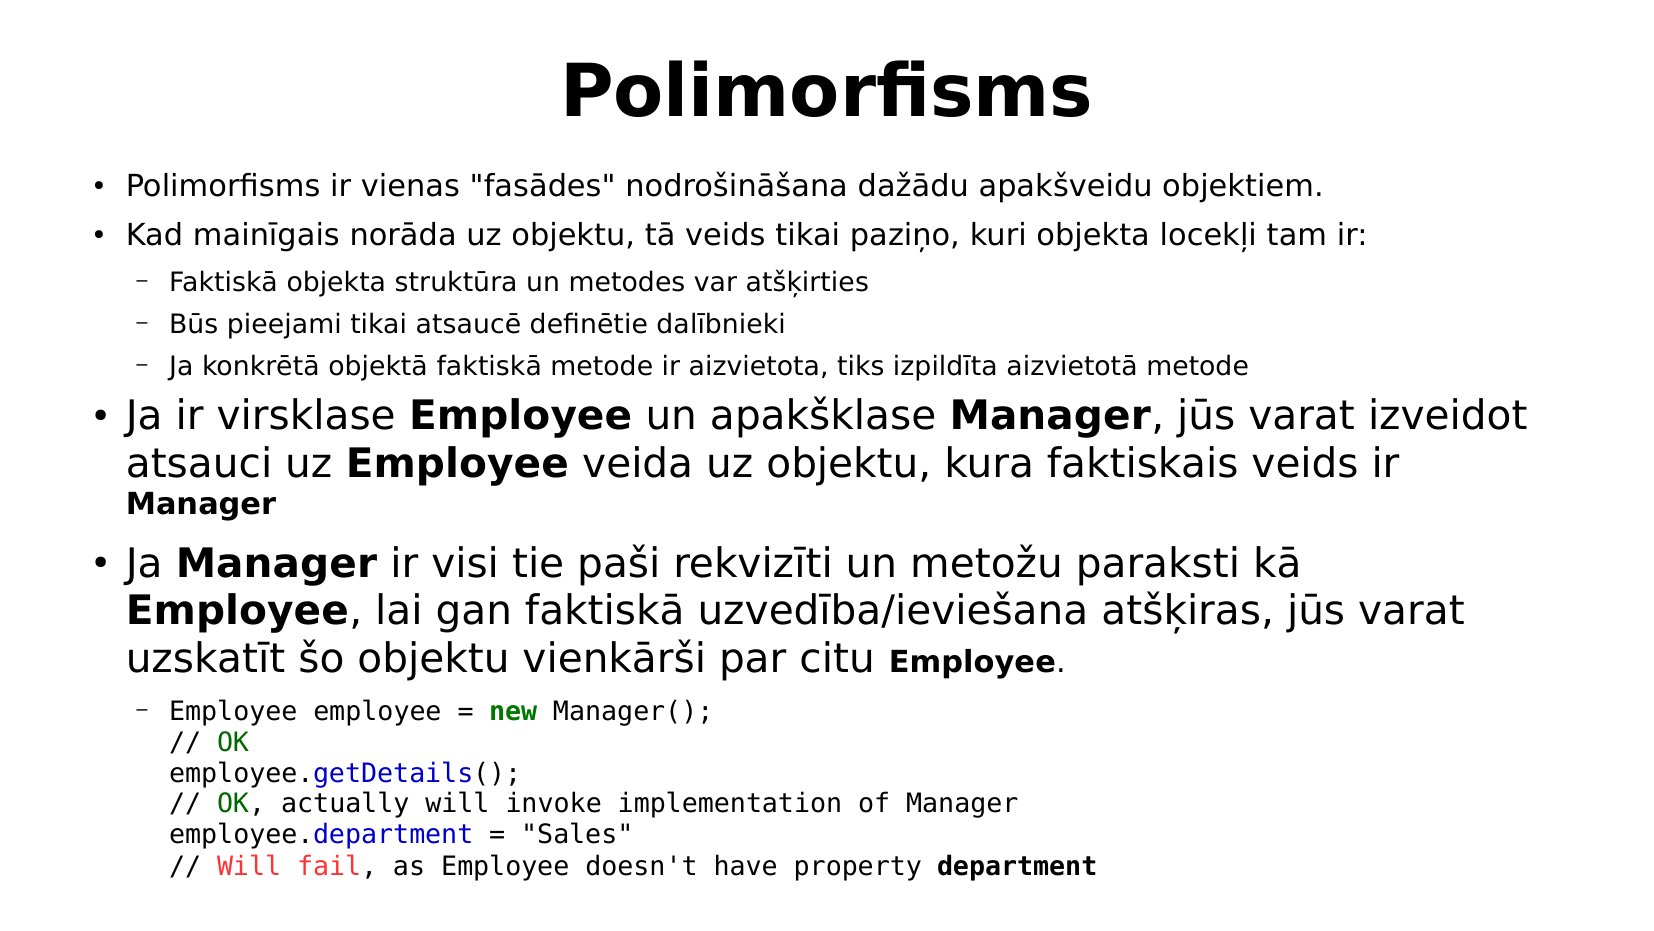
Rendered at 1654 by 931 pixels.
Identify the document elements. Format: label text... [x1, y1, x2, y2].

title Polimorfisms [82, 37, 1571, 147]
list Polimorfisms ir vienas "fasādes" nodrošināšana dažādu apakšveidu objektiem. Kad mainīgais norāda uz objektu, tā veids tikai paziņo, kuri objekta locekļi tam ir: Faktiskā objekta struktūra un metodes var atšķirties Būs pieejami tikai atsaucē definētie dalībnieki Ja konkrētā objektā faktiskā metode ir aizvietota, tiks izpildīta aizvietotā metode Ja ir virsklase Employee un apakšklase Manager, jūs varat izveidot atsauci uz Employee veida uz objektu, kura faktiskais veids ir Manager Ja Manager ir visi tie paši rekvizīti un metožu paraksti kā Employee, lai gan faktiskā uzvedība/ieviešana atšķiras, jūs varat uzskatīt šo objektu vienkārši par citu Employee. Employee employee = new Manager(); // OK employee.getDetails(); // OK, actually will invoke implementation of Manager employee.department = "Sales" // Will fail, as Employee doesn't have property department [82, 168, 1538, 889]
